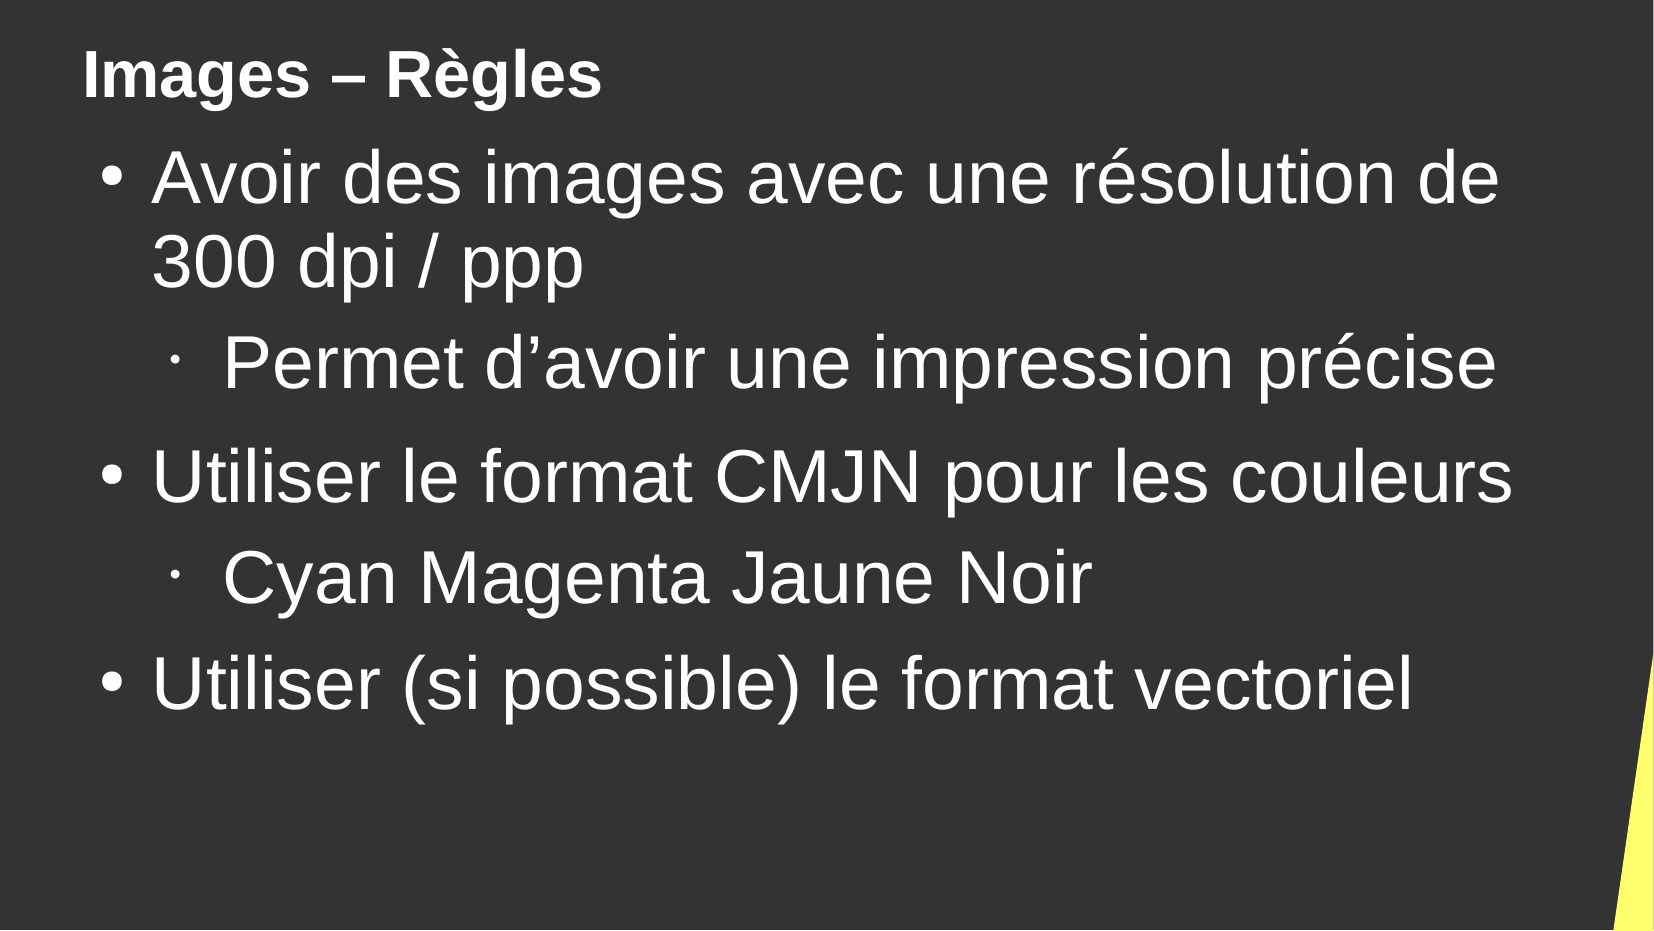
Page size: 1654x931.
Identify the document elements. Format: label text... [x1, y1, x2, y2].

list Avoir des images avec une résolution de 300 dpi / ppp Permet d’avoir une impression précise Utiliser le format CMJN pour les couleurs Cyan Magenta Jaune Noir Utiliser (si possible) le format vectoriel [80, 135, 1620, 777]
title Images – Règles [82, 37, 1571, 122]
text_box [1613, 648, 1654, 931]
